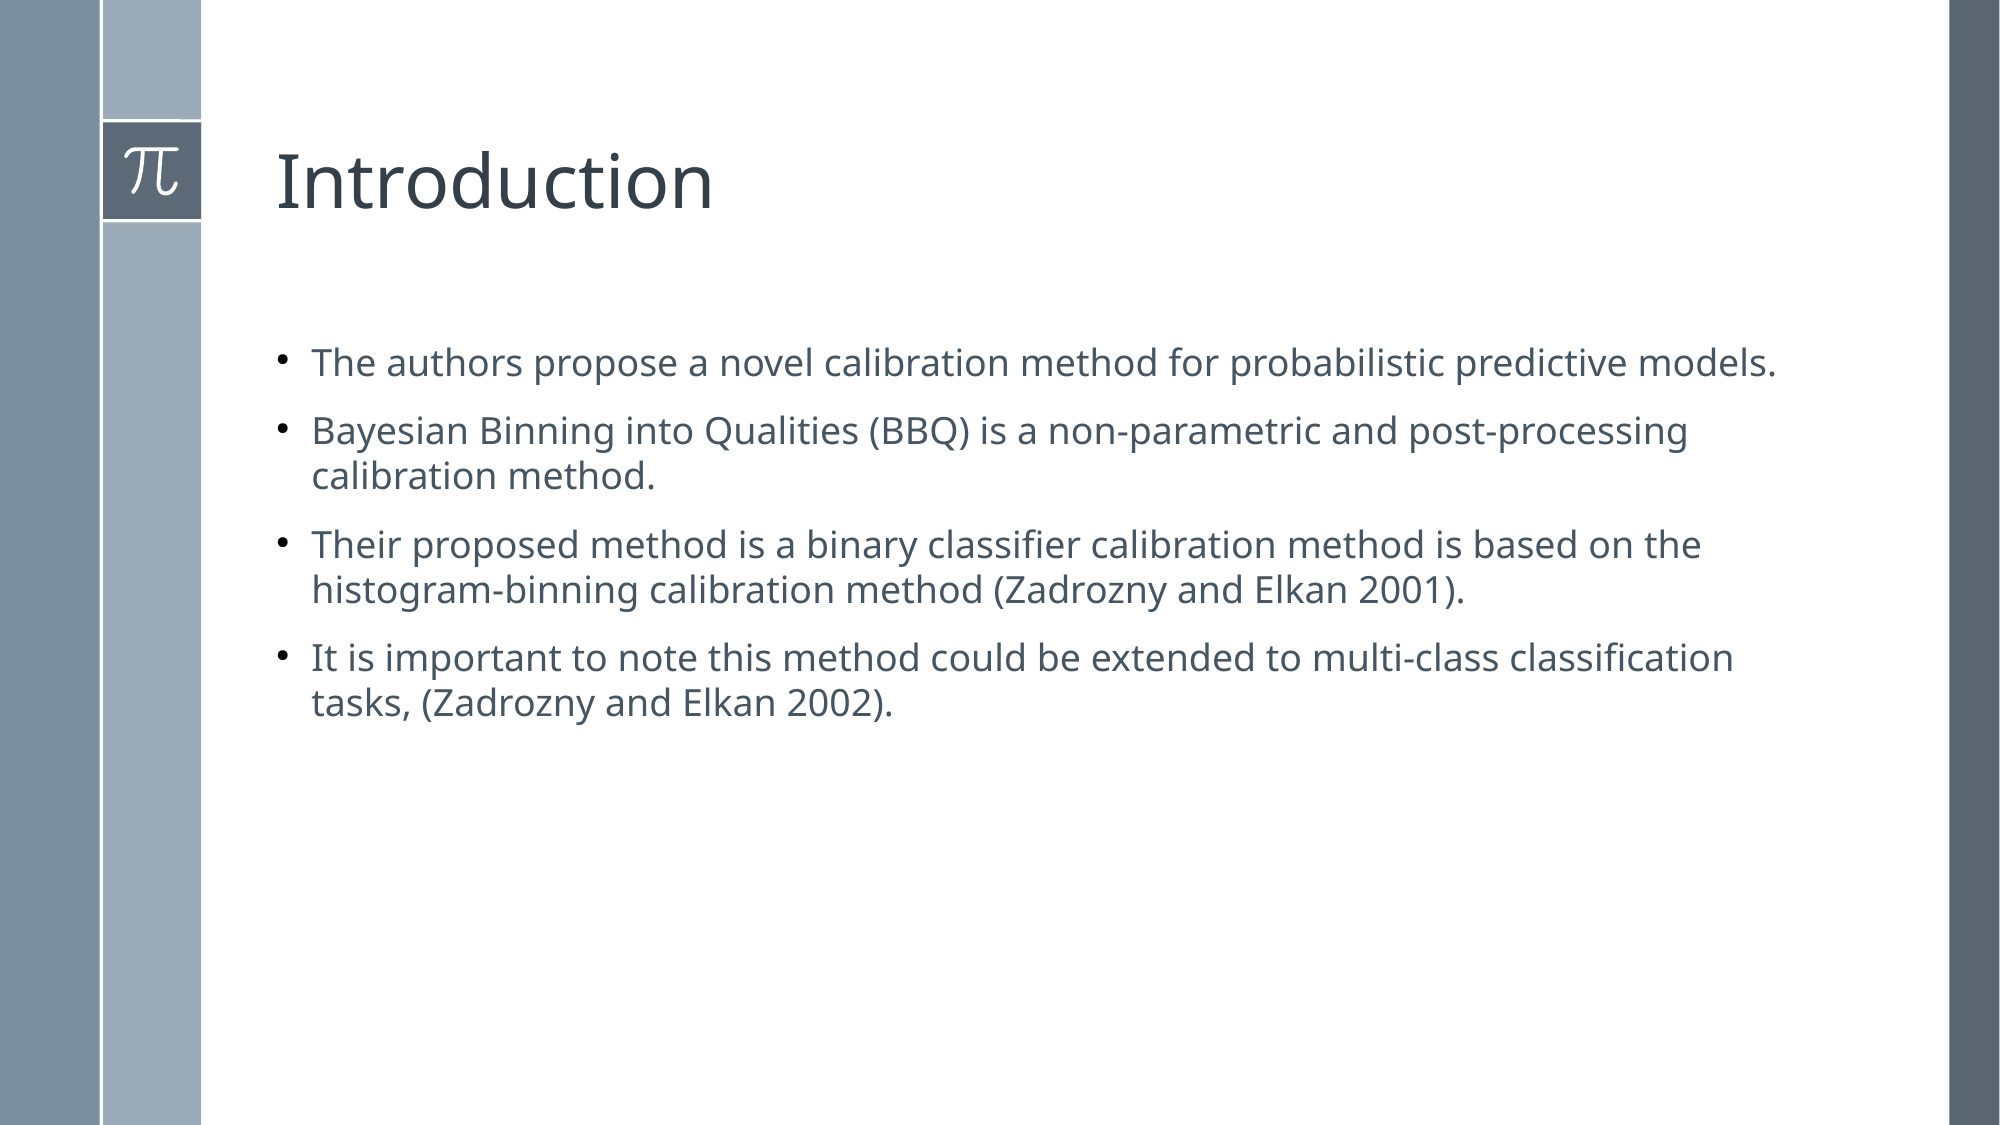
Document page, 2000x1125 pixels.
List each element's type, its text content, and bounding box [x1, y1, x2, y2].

text_box Introduction [261, 29, 1867, 233]
text_box The authors propose a novel calibration method for probabilistic predictive models. Bayesian Binning into Qualities (BBQ) is a non-parametric and post-processing calibration method. Their proposed method is a binary classifier calibration method is based on the histogram-binning calibration method (Zadrozny and Elkan 2001). It is important to note this method could be extended to multi-class classification tasks, (Zadrozny and Elkan 2002). [261, 262, 1845, 1013]
